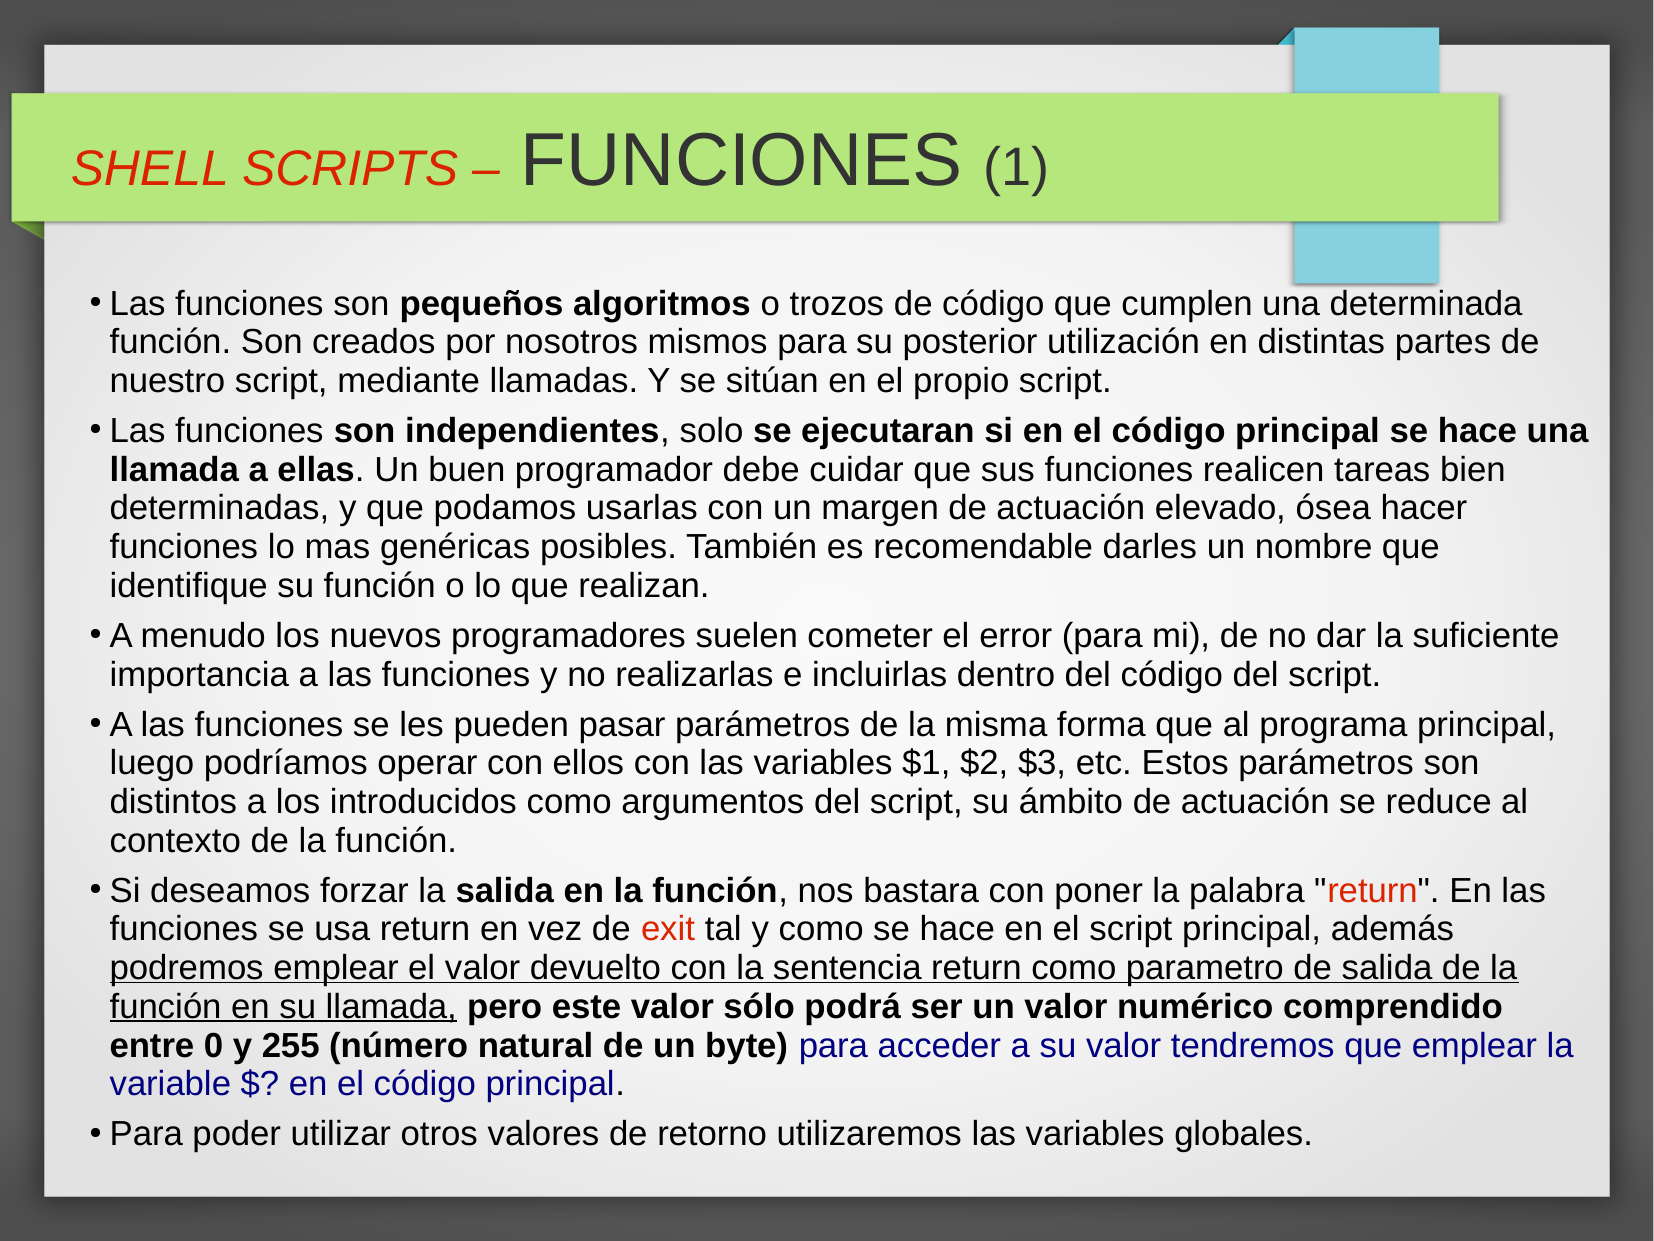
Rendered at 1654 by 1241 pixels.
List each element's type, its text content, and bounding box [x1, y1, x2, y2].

list Las funciones son pequeños algoritmos o trozos de código que cumplen una determinada función. Son creados por nosotros mismos para su posterior utilización en distintas partes de nuestro script, mediante llamadas. Y se sitúan en el propio script. Las funciones son independientes, solo se ejecutaran si en el código principal se hace una llamada a ellas. Un buen programador debe cuidar que sus funciones realicen tareas bien determinadas, y que podamos usarlas con un margen de actuación elevado, ósea hacer funciones lo mas genéricas posibles. También es recomendable darles un nombre que identifique su función o lo que realizan. A menudo los nuevos programadores suelen cometer el error (para mi), de no dar la suficiente importancia a las funciones y no realizarlas e incluirlas dentro del código del script. A las funciones se les pueden pasar parámetros de la misma forma que al programa principal, luego podríamos operar con ellos con las variables $1, $2, $3, etc. Estos parámetros son distintos a los introducidos como argumentos del script, su ámbito de actuación se reduce al contexto de la función. Si deseamos forzar la salida en la función, nos bastara con poner la palabra "return". En las funciones se usa return en vez de exit tal y como se hace en el script principal, además podremos emplear el valor devuelto con la sentencia return como parametro de salida de la función en su llamada, pero este valor sólo podrá ser un valor numérico comprendido entre 0 y 255 (número natural de un byte) para acceder a su valor tendremos que emplear la variable $? en el código principal. Para poder utilizar otros valores de retorno utilizaremos las variables globales. [82, 283, 1595, 1170]
picture [0, 0, 1654, 1241]
title SHELL SCRIPTS – FUNCIONES (1) [70, 106, 1229, 213]
